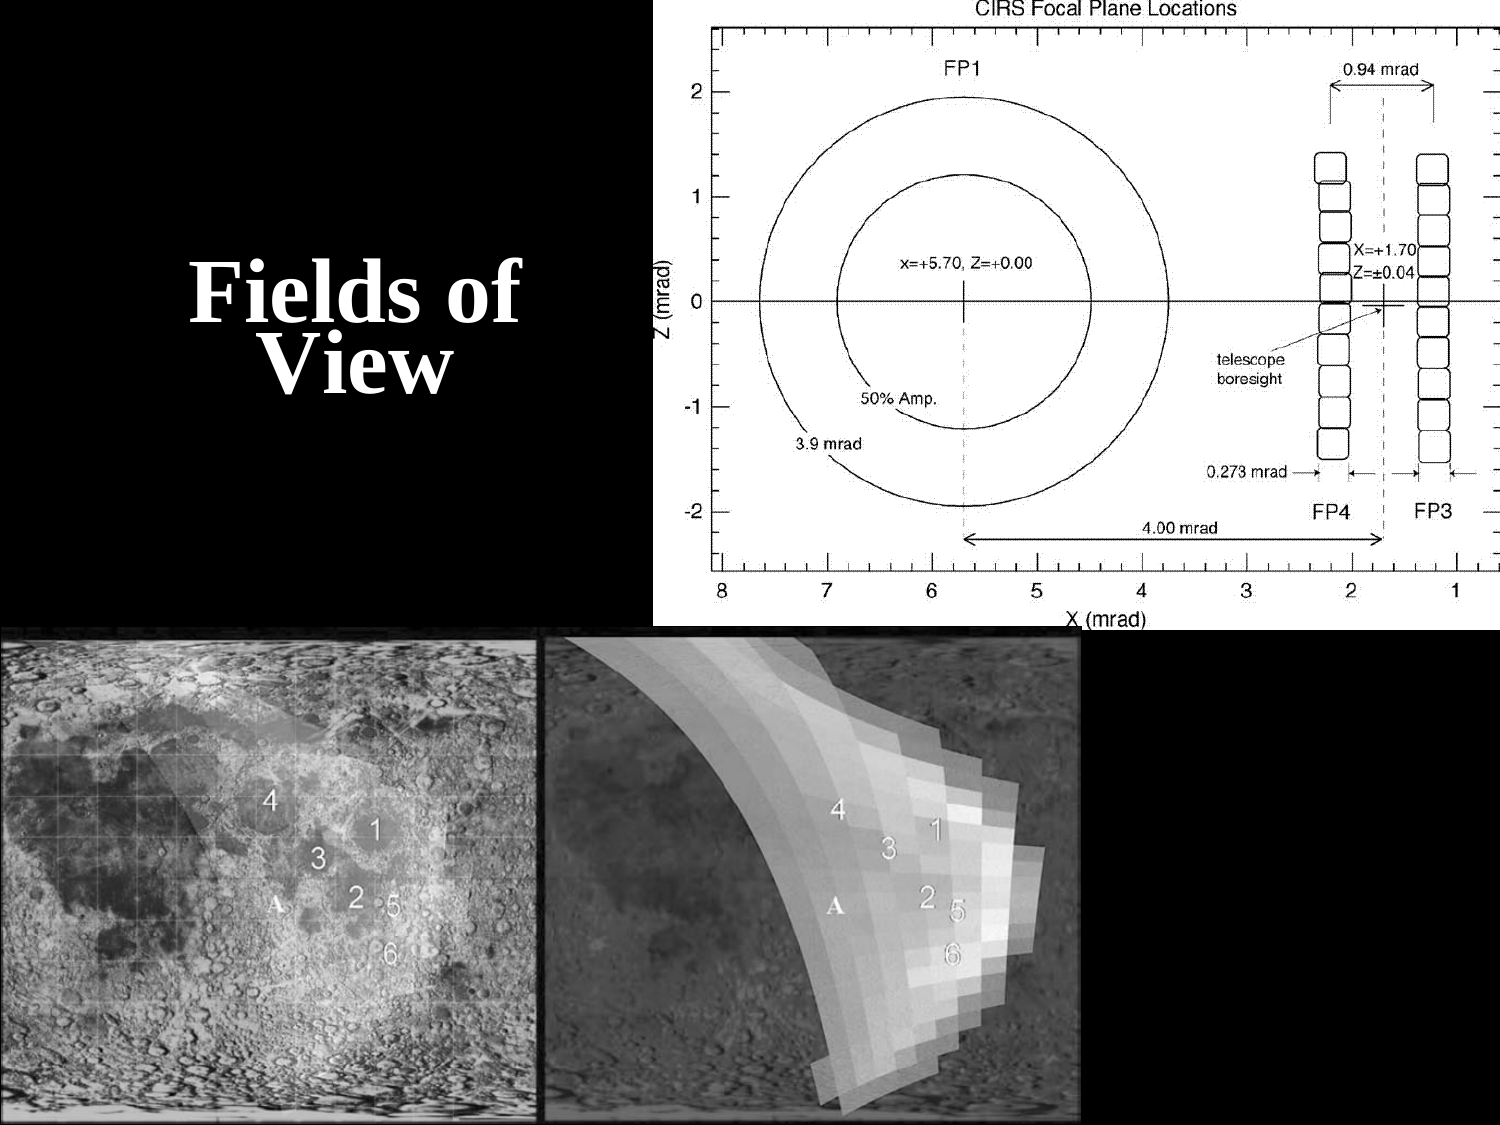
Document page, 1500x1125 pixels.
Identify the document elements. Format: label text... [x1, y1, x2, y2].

picture [0, 0, 1500, 1125]
title Fields of View [76, 51, 634, 621]
